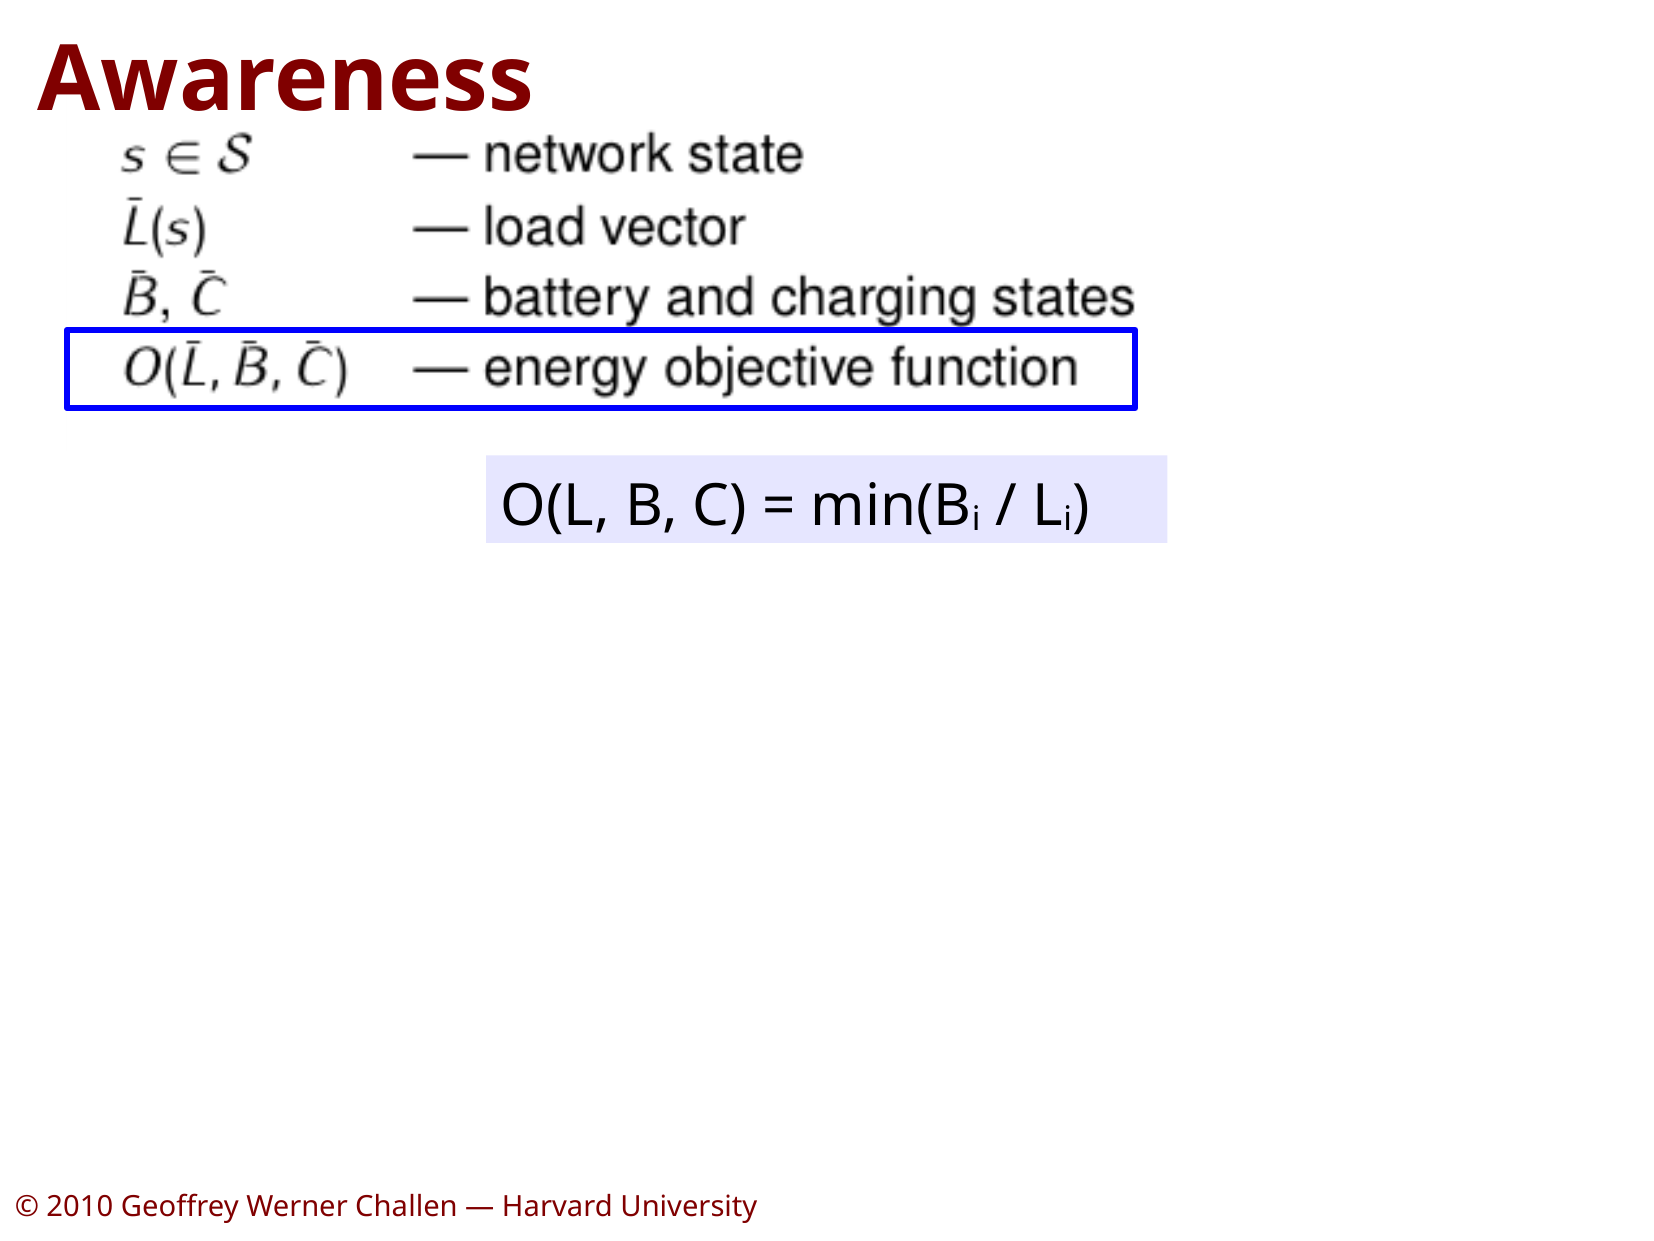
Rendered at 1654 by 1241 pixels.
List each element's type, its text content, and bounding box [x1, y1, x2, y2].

picture [70, 333, 1132, 405]
text_box O(L, B, C) = min(Bi / Li) [486, 455, 1168, 543]
title Awareness [0, 7, 1654, 143]
picture [65, 143, 1197, 451]
